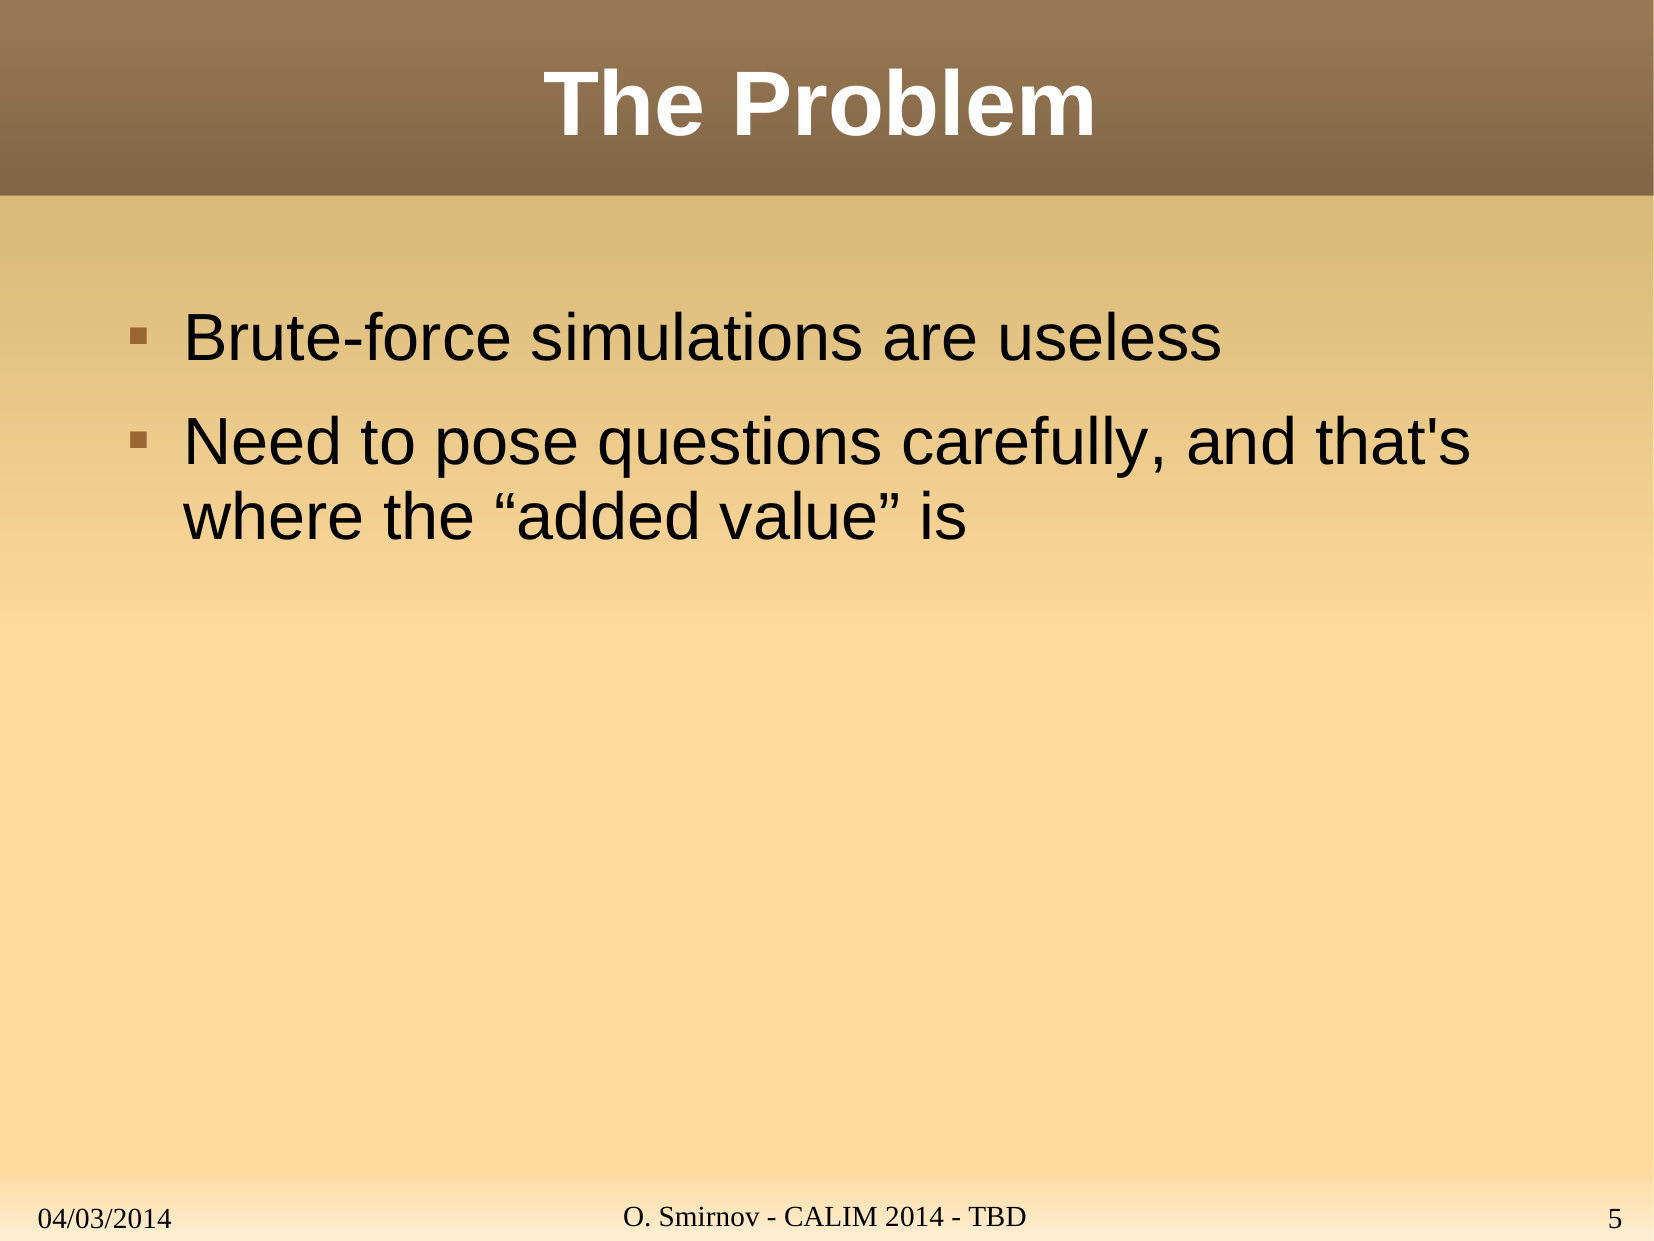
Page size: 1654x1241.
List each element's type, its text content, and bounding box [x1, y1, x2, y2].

title The Problem [76, 0, 1565, 208]
list Brute-force simulations are useless Need to pose questions carefully, and that's where the “added value” is [112, 300, 1601, 1119]
picture [0, 0, 1654, 1241]
